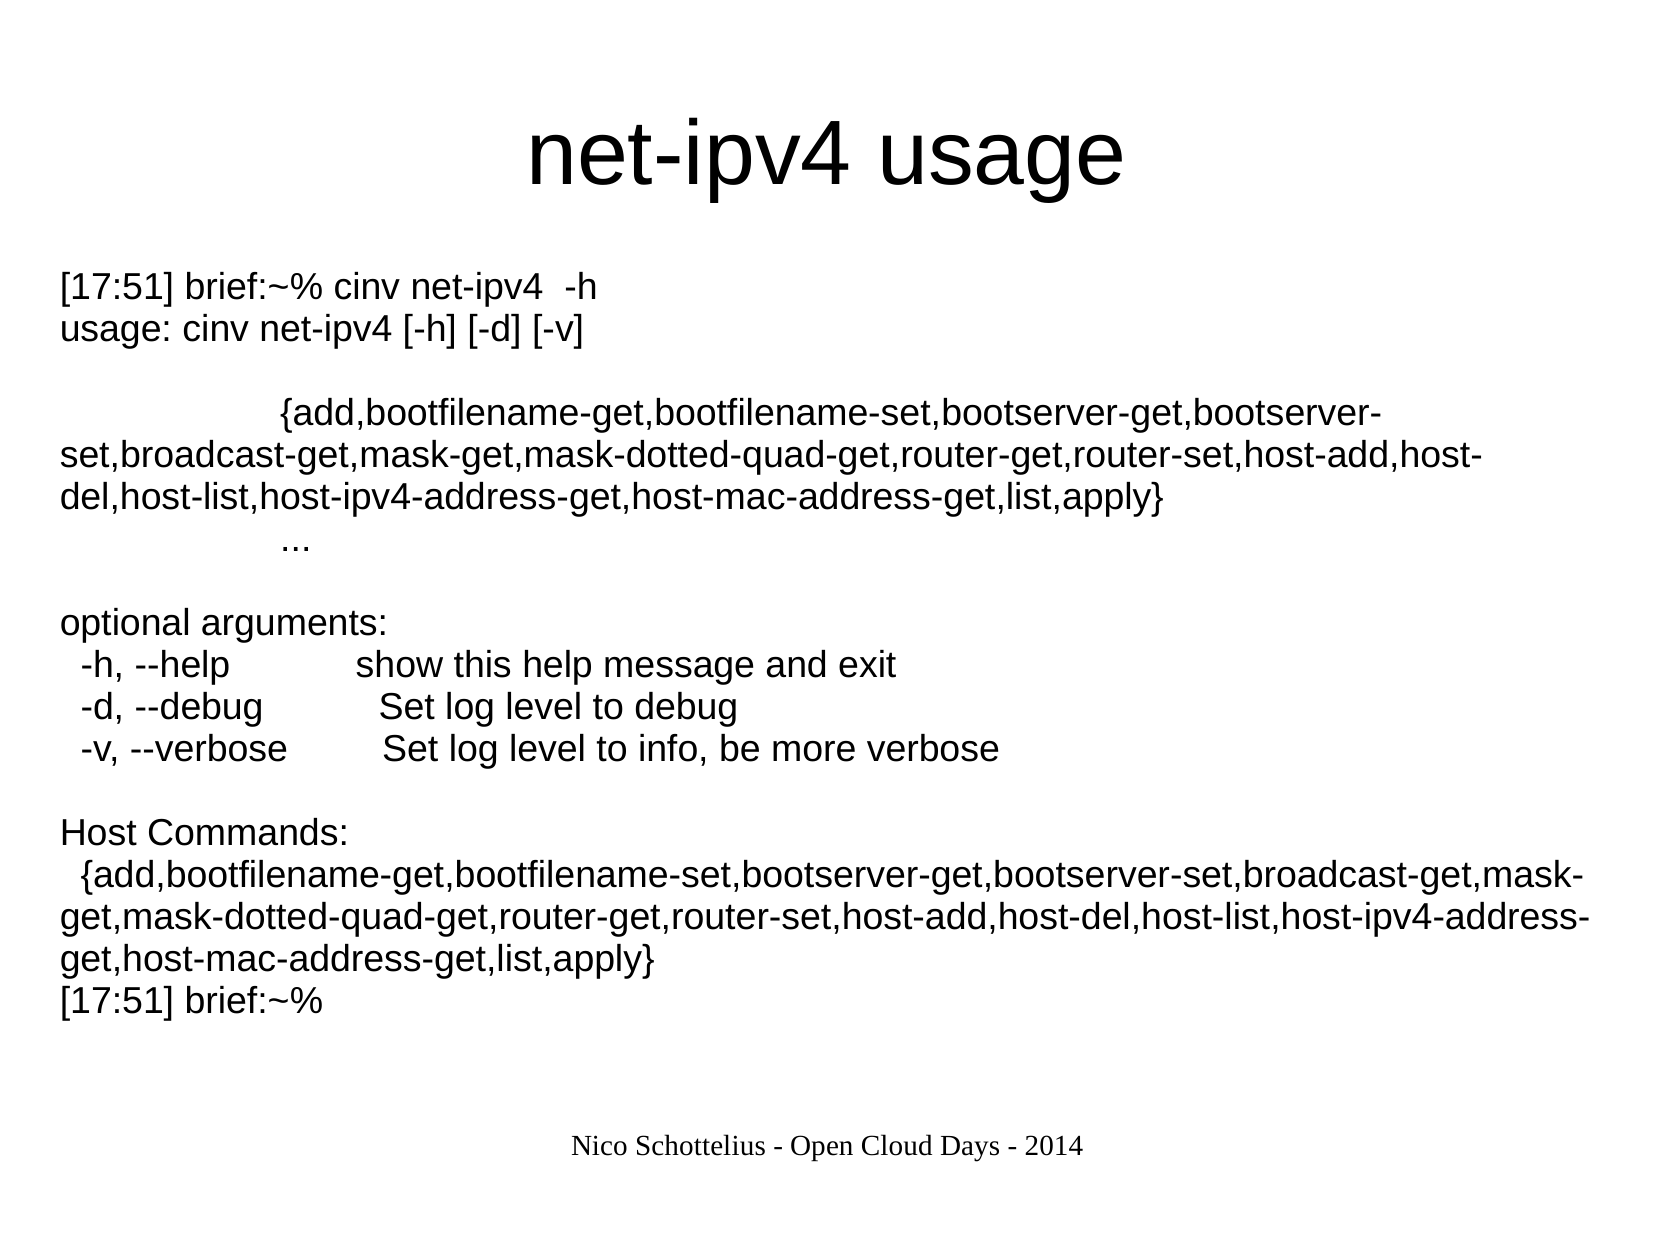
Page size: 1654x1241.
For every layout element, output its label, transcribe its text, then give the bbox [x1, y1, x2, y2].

text_box [17:51] brief:~% cinv net-ipv4 -h usage: cinv net-ipv4 [-h] [-d] [-v] {add,bootfilename-get,bootfilename-set,bootserver-get,bootserver-set,broadcast-get,mask-get,mask-dotted-quad-get,router-get,router-set,host-add,host-del,host-list,host-ipv4-address-get,host-mac-address-get,list,apply} ... optional arguments: -h, --help show this help message and exit -d, --debug Set log level to debug -v, --verbose Set log level to info, be more verbose Host Commands: {add,bootfilename-get,bootfilename-set,bootserver-get,bootserver-set,broadcast-get,mask-get,mask-dotted-quad-get,router-get,router-set,host-add,host-del,host-list,host-ipv4-address-get,host-mac-address-get,list,apply} [17:51] brief:~% [44, 258, 1631, 1241]
title net-ipv4 usage [82, 49, 1571, 257]
